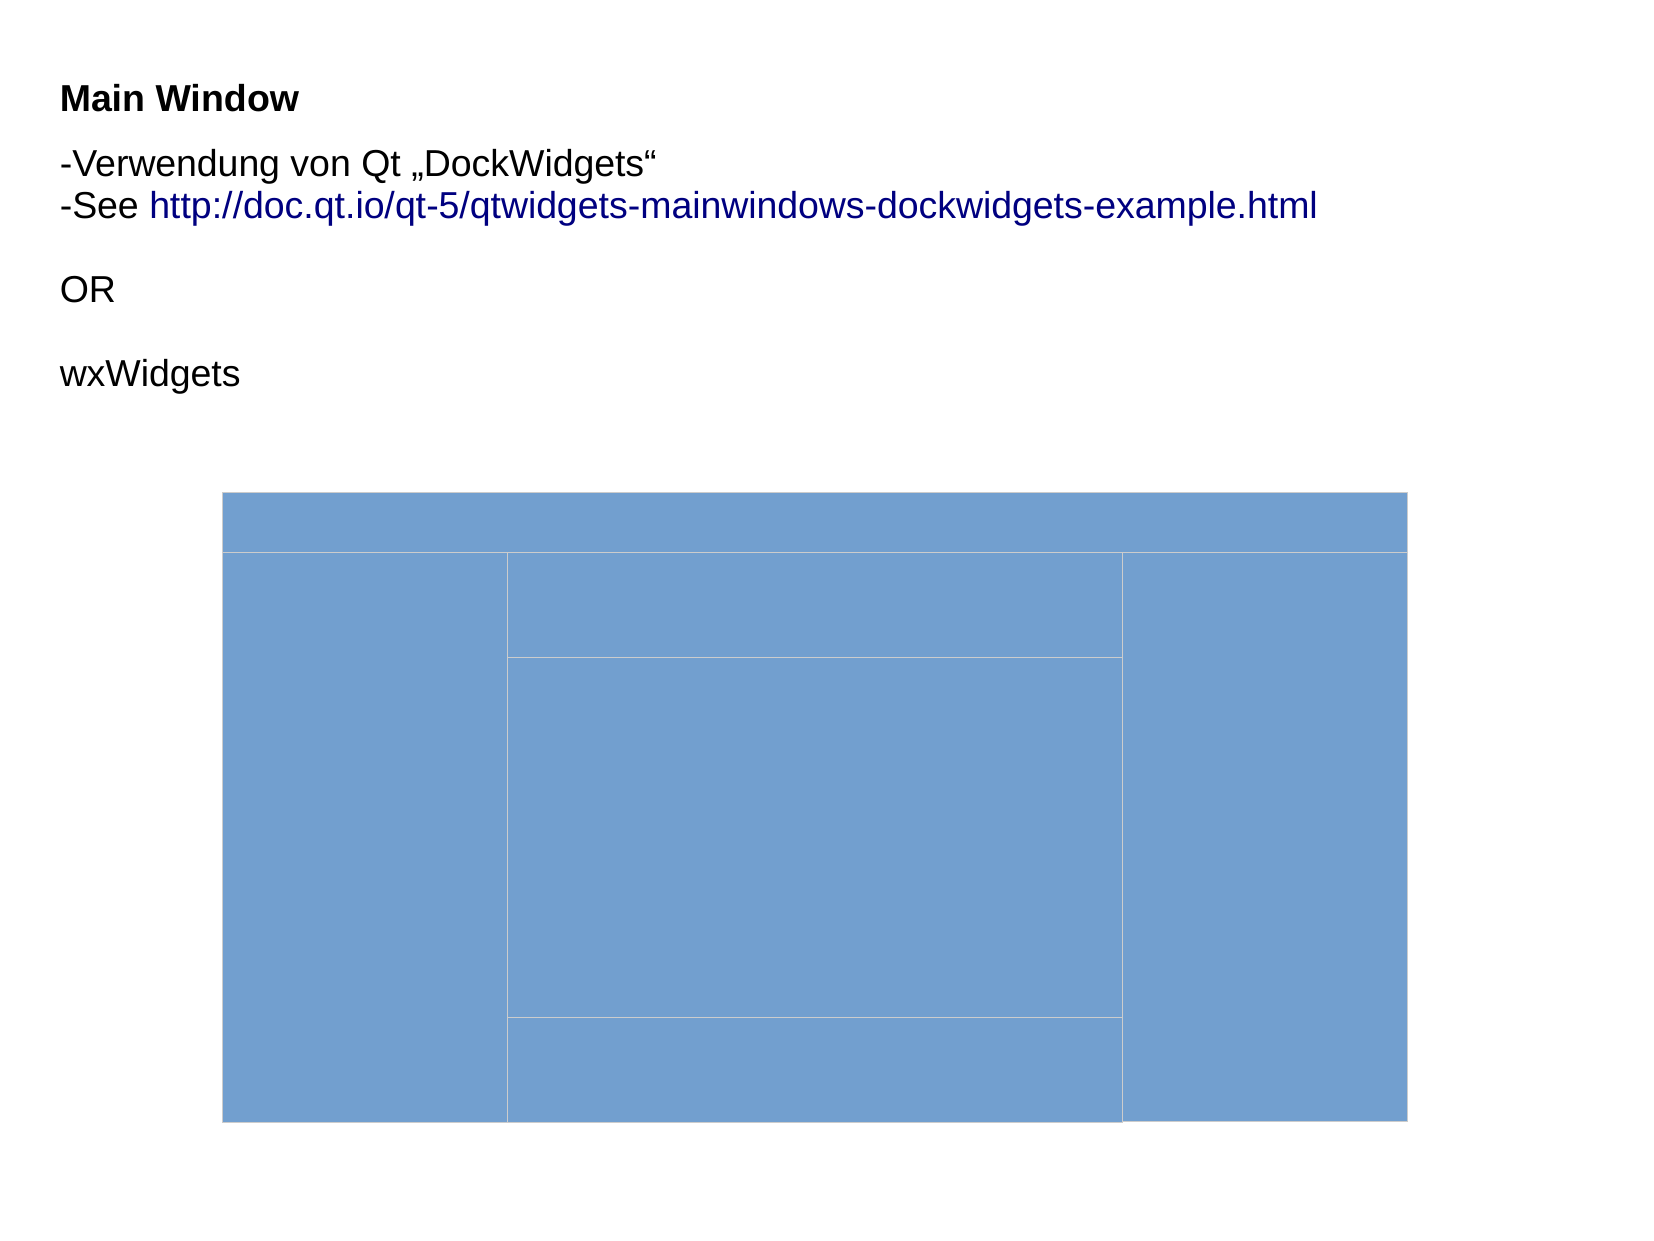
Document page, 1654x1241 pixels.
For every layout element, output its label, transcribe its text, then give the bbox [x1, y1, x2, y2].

text_box [222, 492, 1408, 1123]
text_box -Verwendung von Qt „DockWidgets“ -See http://doc.qt.io/qt-5/qtwidgets-mainwindows-dockwidgets-example.html OR wxWidgets [45, 134, 1546, 510]
text_box Main Window [45, 69, 315, 121]
